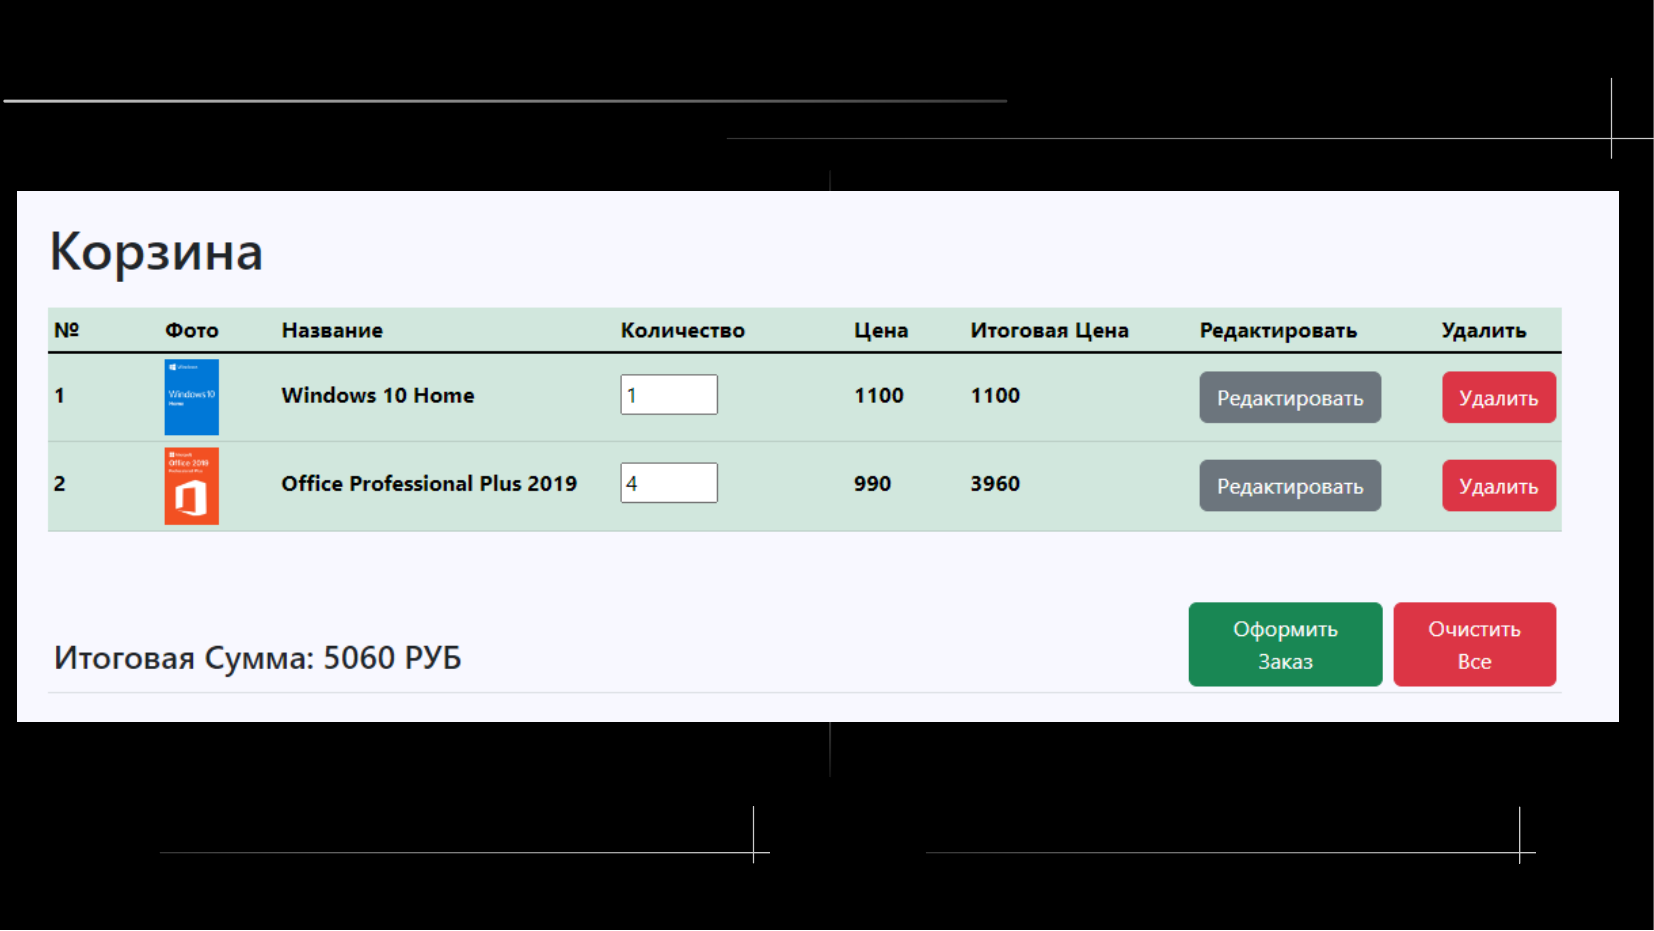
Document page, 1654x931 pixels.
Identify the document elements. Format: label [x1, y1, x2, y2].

picture [17, 191, 1619, 722]
